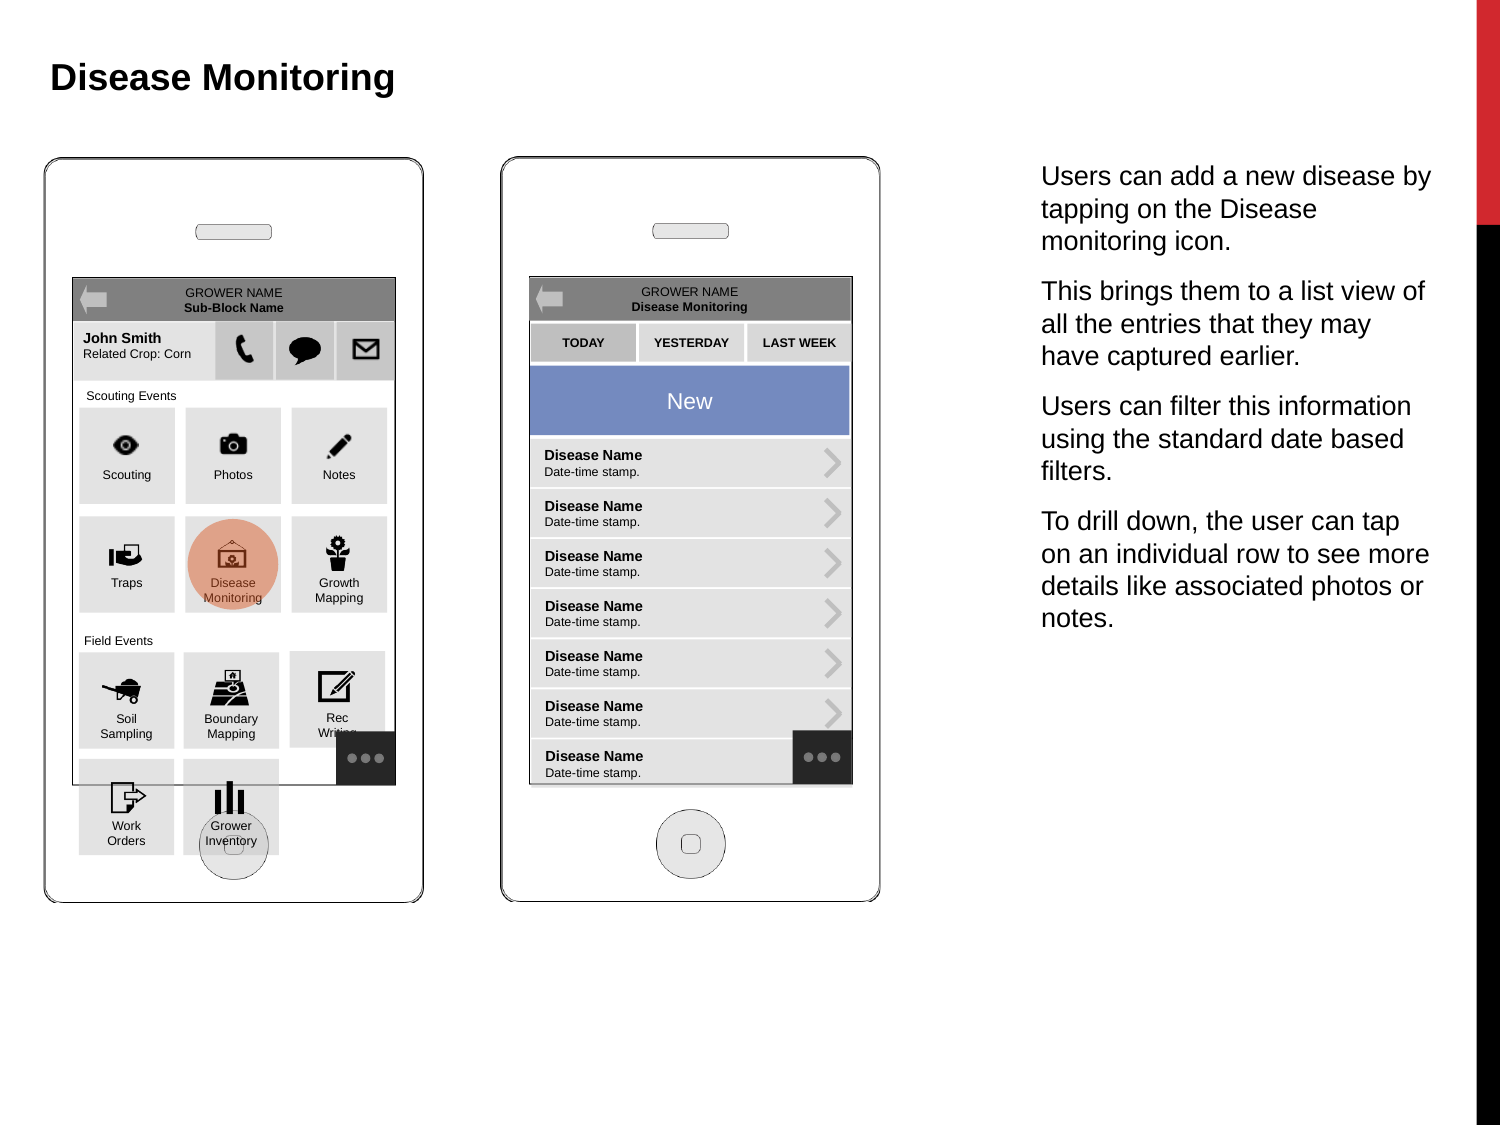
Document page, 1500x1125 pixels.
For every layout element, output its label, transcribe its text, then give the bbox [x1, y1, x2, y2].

text_box Disease Name Date-time stamp. [530, 739, 817, 787]
text_box Soil Sampling [78, 652, 175, 749]
text_box [530, 539, 852, 588]
text_box [535, 284, 563, 314]
text_box Disease Name Date-time stamp. [530, 639, 817, 687]
text_box Disease Name Date-time stamp. [530, 689, 817, 737]
text_box Disease Name Date-time stamp. [529, 438, 816, 487]
text_box John Smith Related Crop: Corn [72, 323, 215, 367]
text_box TODAY [530, 323, 636, 362]
text_box Grower Inventory [183, 758, 279, 856]
text_box [530, 438, 852, 538]
picture [500, 155, 881, 902]
text_box Disease Name Date-time stamp. [529, 489, 817, 537]
text_box GROWER NAME Sub-Block Name [73, 278, 395, 322]
text_box Scouting Events [71, 380, 194, 411]
text_box Rec Writing [289, 651, 386, 748]
text_box Disease Name Date-time stamp. [530, 539, 817, 587]
text_box Disease Monitoring [185, 516, 281, 613]
text_box Photos [185, 407, 281, 504]
text_box LAST WEEK [747, 323, 853, 362]
text_box GROWER NAME Disease Monitoring [529, 277, 851, 321]
text_box [79, 285, 107, 315]
text_box [531, 689, 853, 788]
text_box YESTERDAY [639, 323, 745, 362]
text_box Scouting [79, 411, 175, 504]
text_box [187, 518, 279, 610]
text_box [530, 589, 852, 638]
text_box Traps [79, 516, 175, 613]
text_box Notes [291, 407, 388, 504]
text_box Boundary Mapping [183, 652, 280, 749]
text_box Users can add a new disease by tapping on the Disease monitoring icon. This brings them to a list view of all the entries that they may have captured earlier. Users can filter this information using the standard date based filters. To drill down, the user can tap on an individual row to see more details like associated photos or notes. [1030, 153, 1448, 1097]
text_box Disease Name Date-time stamp. [530, 589, 817, 637]
text_box Disease Monitoring [39, 47, 408, 104]
text_box Work Orders [78, 758, 175, 856]
picture [43, 156, 424, 903]
text_box Growth Mapping [291, 516, 388, 613]
text_box [530, 639, 852, 688]
text_box Field Events [69, 625, 173, 656]
text_box New [530, 365, 850, 436]
text_box [336, 731, 396, 785]
text_box [73, 321, 395, 381]
